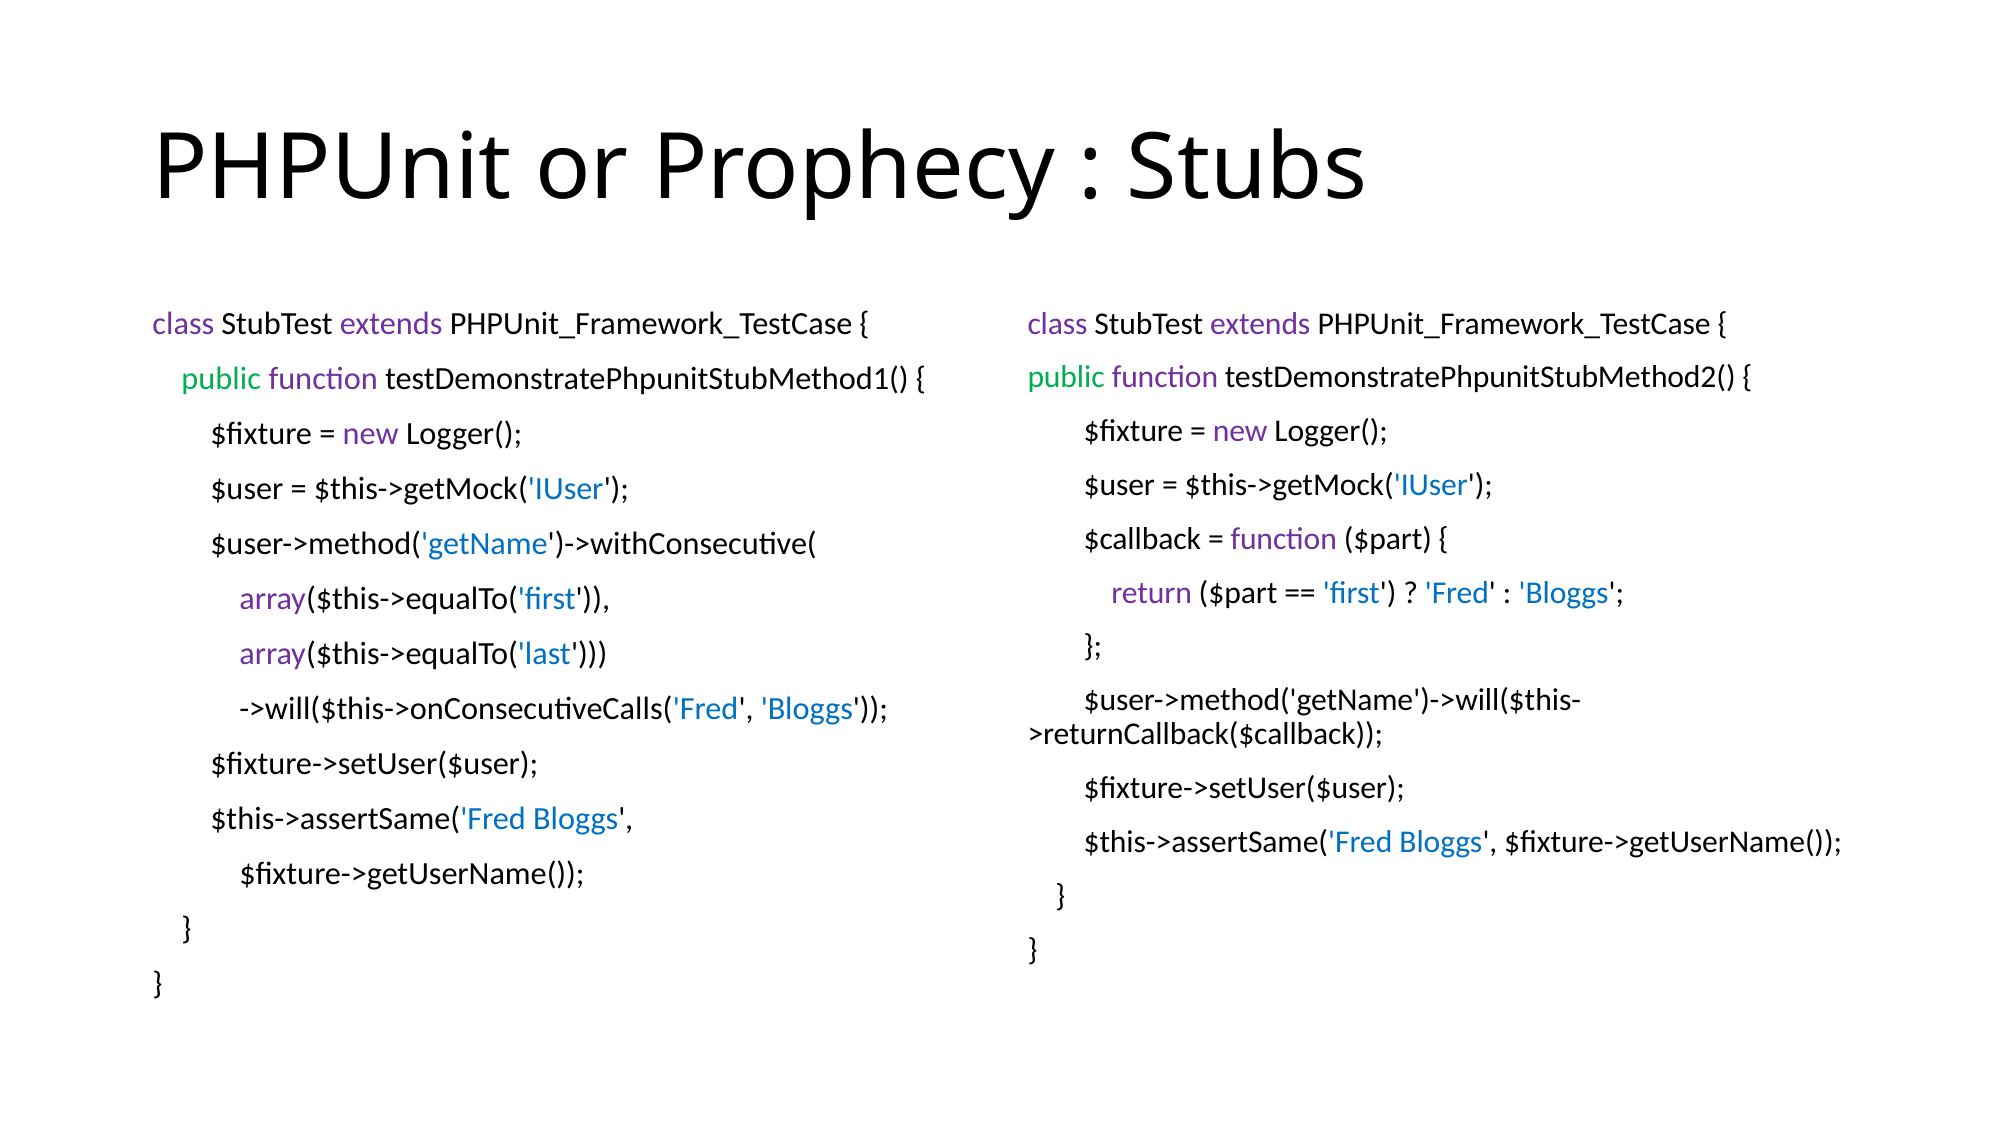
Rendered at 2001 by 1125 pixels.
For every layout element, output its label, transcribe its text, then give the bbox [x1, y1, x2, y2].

list class StubTest extends PHPUnit_Framework_TestCase { public function testDemonstratePhpunitStubMethod1() { $fixture = new Logger(); $user = $this->getMock('IUser'); $user->method('getName')->withConsecutive( array($this->equalTo('first')), array($this->equalTo('last'))) ->will($this->onConsecutiveCalls('Fred', 'Bloggs')); $fixture->setUser($user); $this->assertSame('Fred Bloggs', $fixture->getUserName()); } } [137, 299, 988, 1014]
title PHPUnit or Prophecy : Stubs [137, 59, 1863, 278]
list class StubTest extends PHPUnit_Framework_TestCase { public function testDemonstratePhpunitStubMethod2() { $fixture = new Logger(); $user = $this->getMock('IUser'); $callback = function ($part) { return ($part == 'first') ? 'Fred' : 'Bloggs'; }; $user->method('getName')->will($this->returnCallback($callback)); $fixture->setUser($user); $this->assertSame('Fred Bloggs', $fixture->getUserName()); } } [1012, 299, 1863, 1014]
